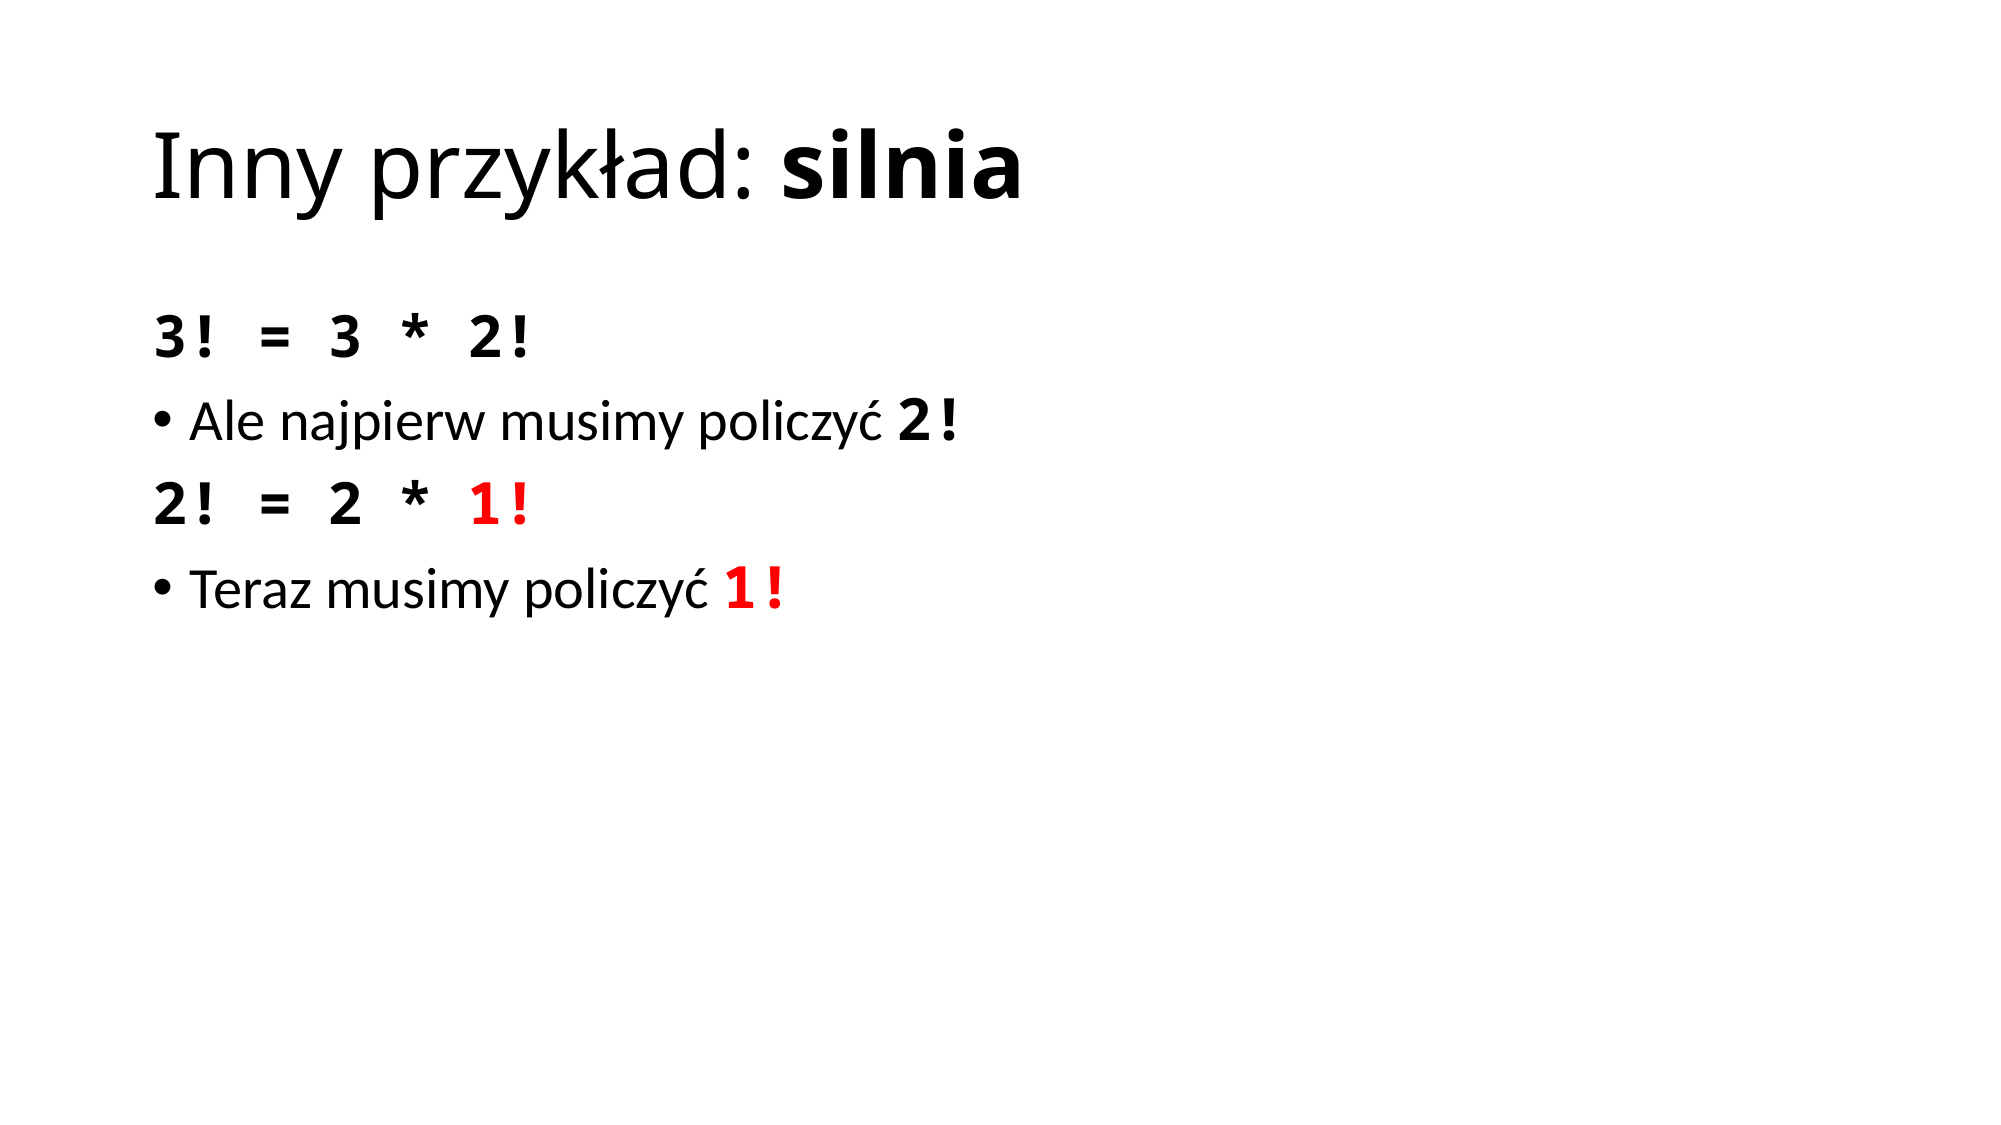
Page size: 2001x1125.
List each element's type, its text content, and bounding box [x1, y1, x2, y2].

list 3! = 3 * 2! Ale najpierw musimy policzyć 2! 2! = 2 * 1! Teraz musimy policzyć 1! [137, 299, 1863, 1014]
title Inny przykład: silnia [137, 59, 1863, 278]
